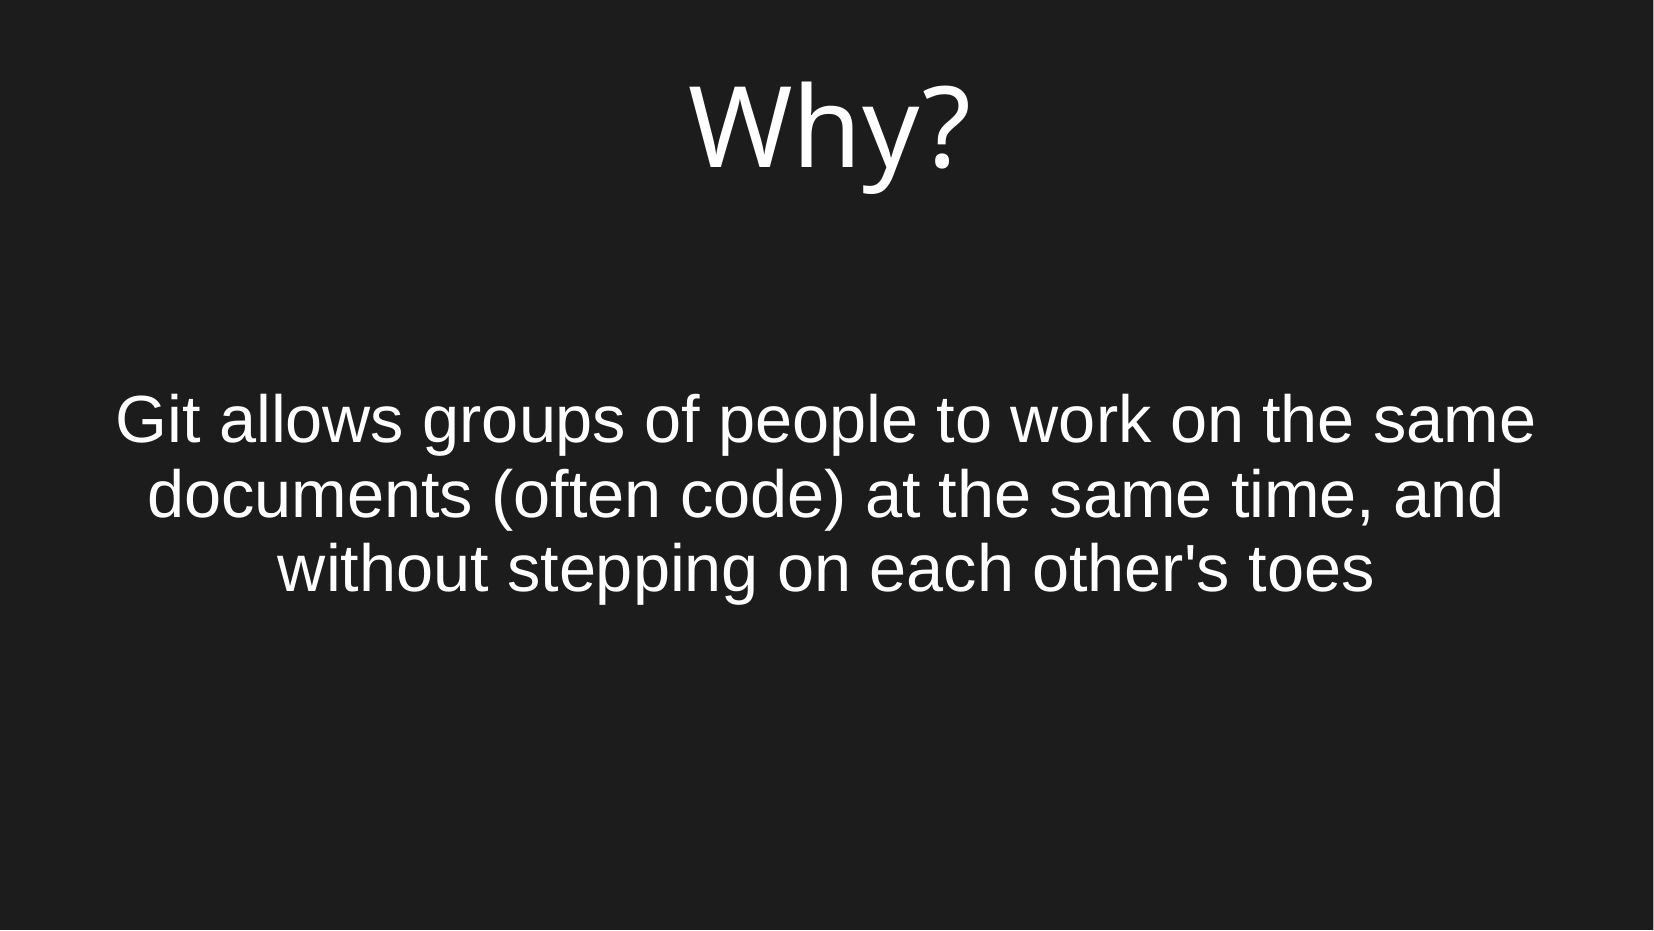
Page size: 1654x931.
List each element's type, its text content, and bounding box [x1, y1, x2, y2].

title Why? [253, 47, 1406, 201]
subtitle Git allows groups of people to work on the same documents (often code) at the same time, and without stepping on each other's toes [82, 224, 1571, 764]
